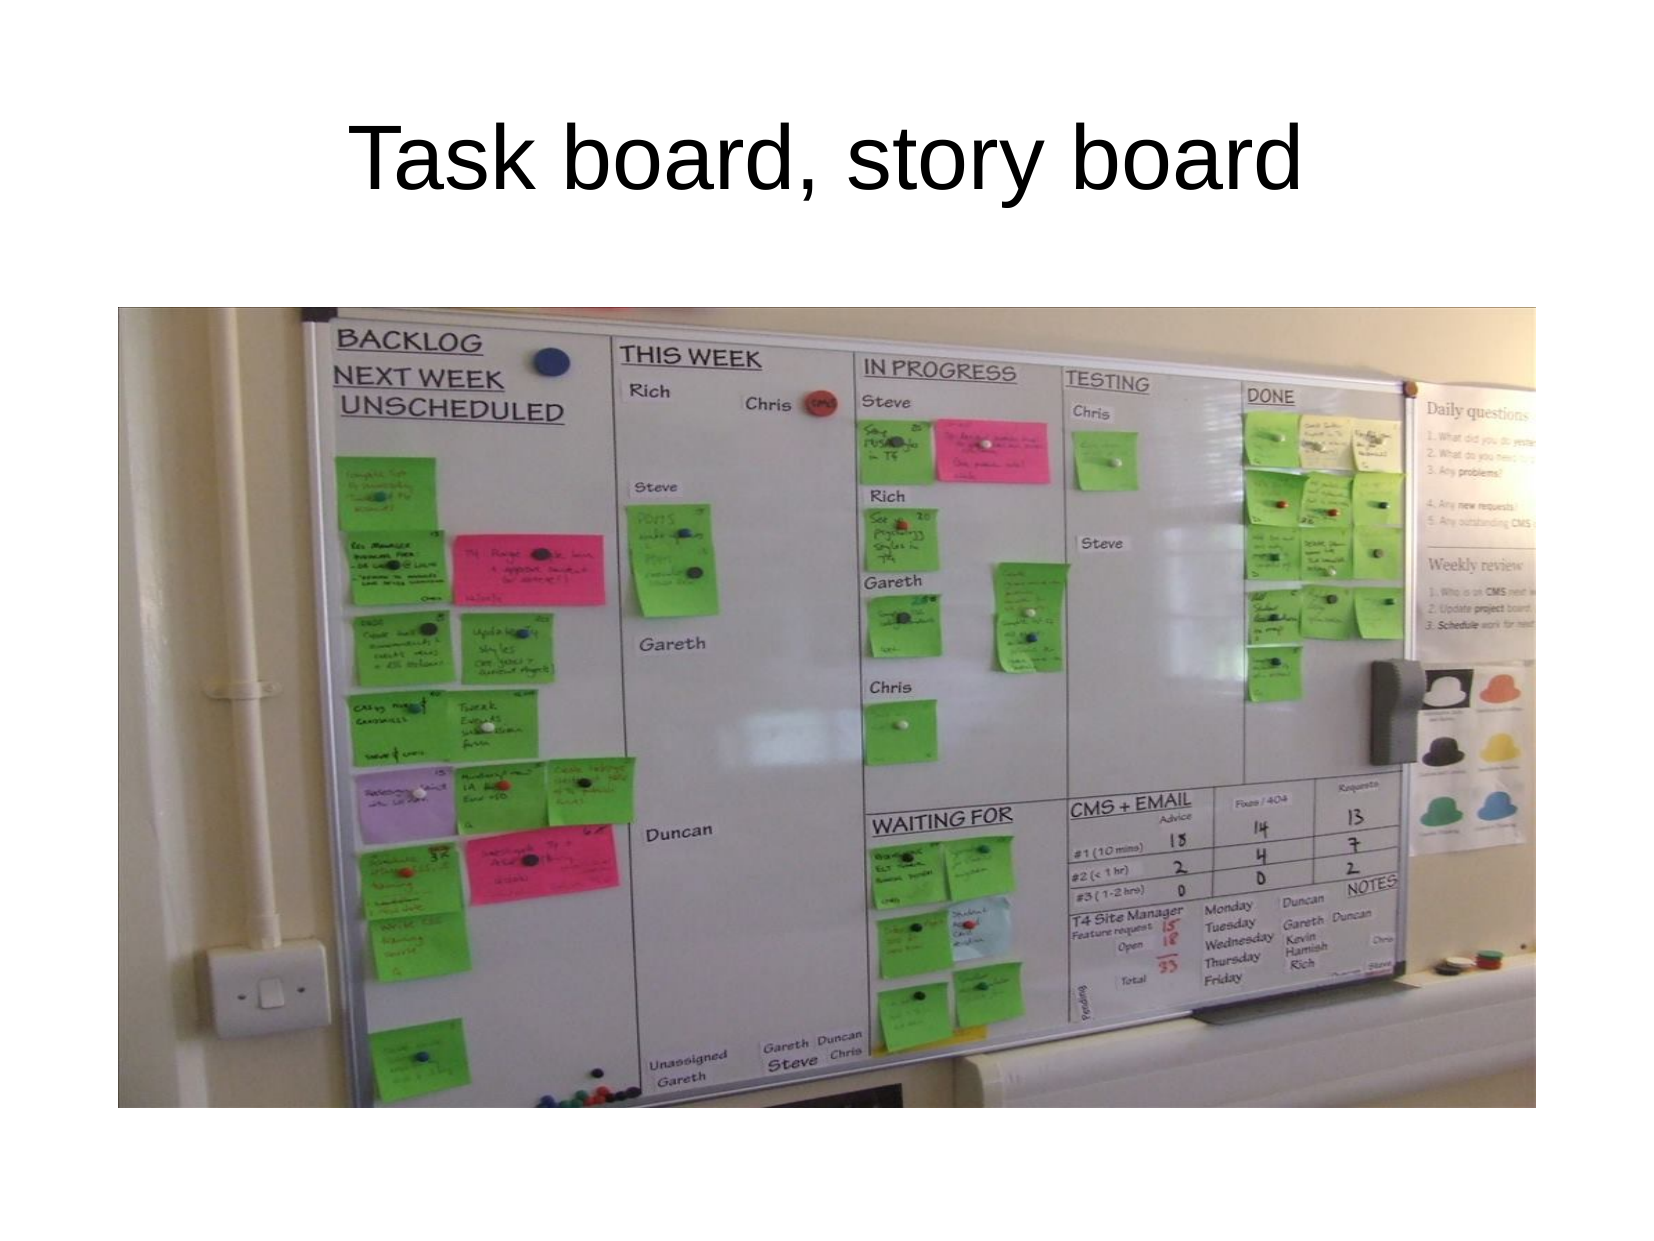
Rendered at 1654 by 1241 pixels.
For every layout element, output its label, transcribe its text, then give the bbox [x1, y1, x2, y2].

picture [118, 307, 1536, 1109]
title Task board, story board [82, 49, 1571, 257]
